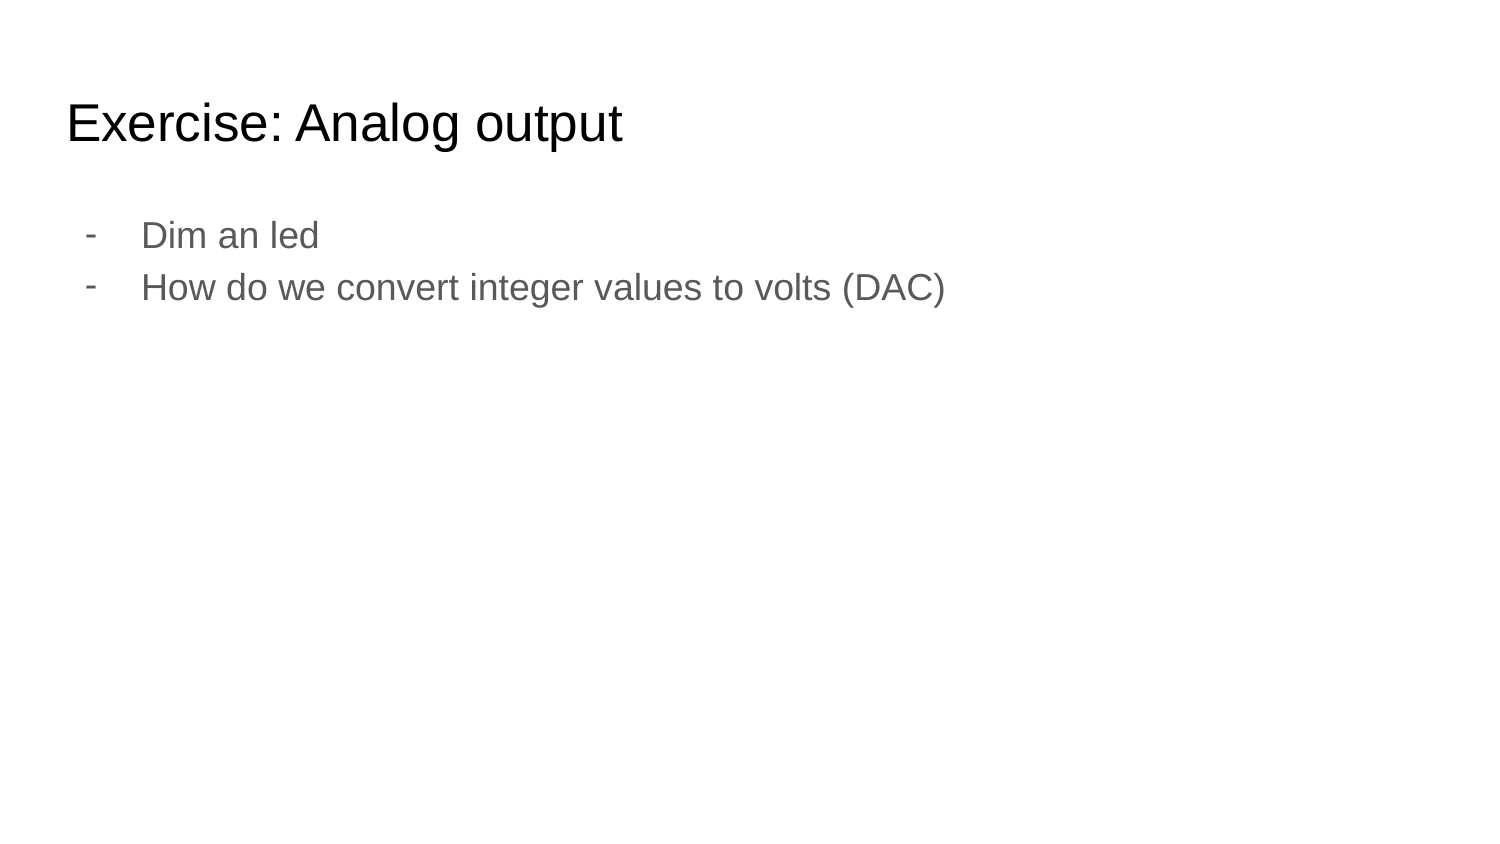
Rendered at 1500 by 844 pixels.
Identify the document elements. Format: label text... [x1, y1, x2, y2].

title Exercise: Analog output [51, 72, 1449, 167]
list Dim an led How do we convert integer values to volts (DAC) [51, 189, 1449, 750]
